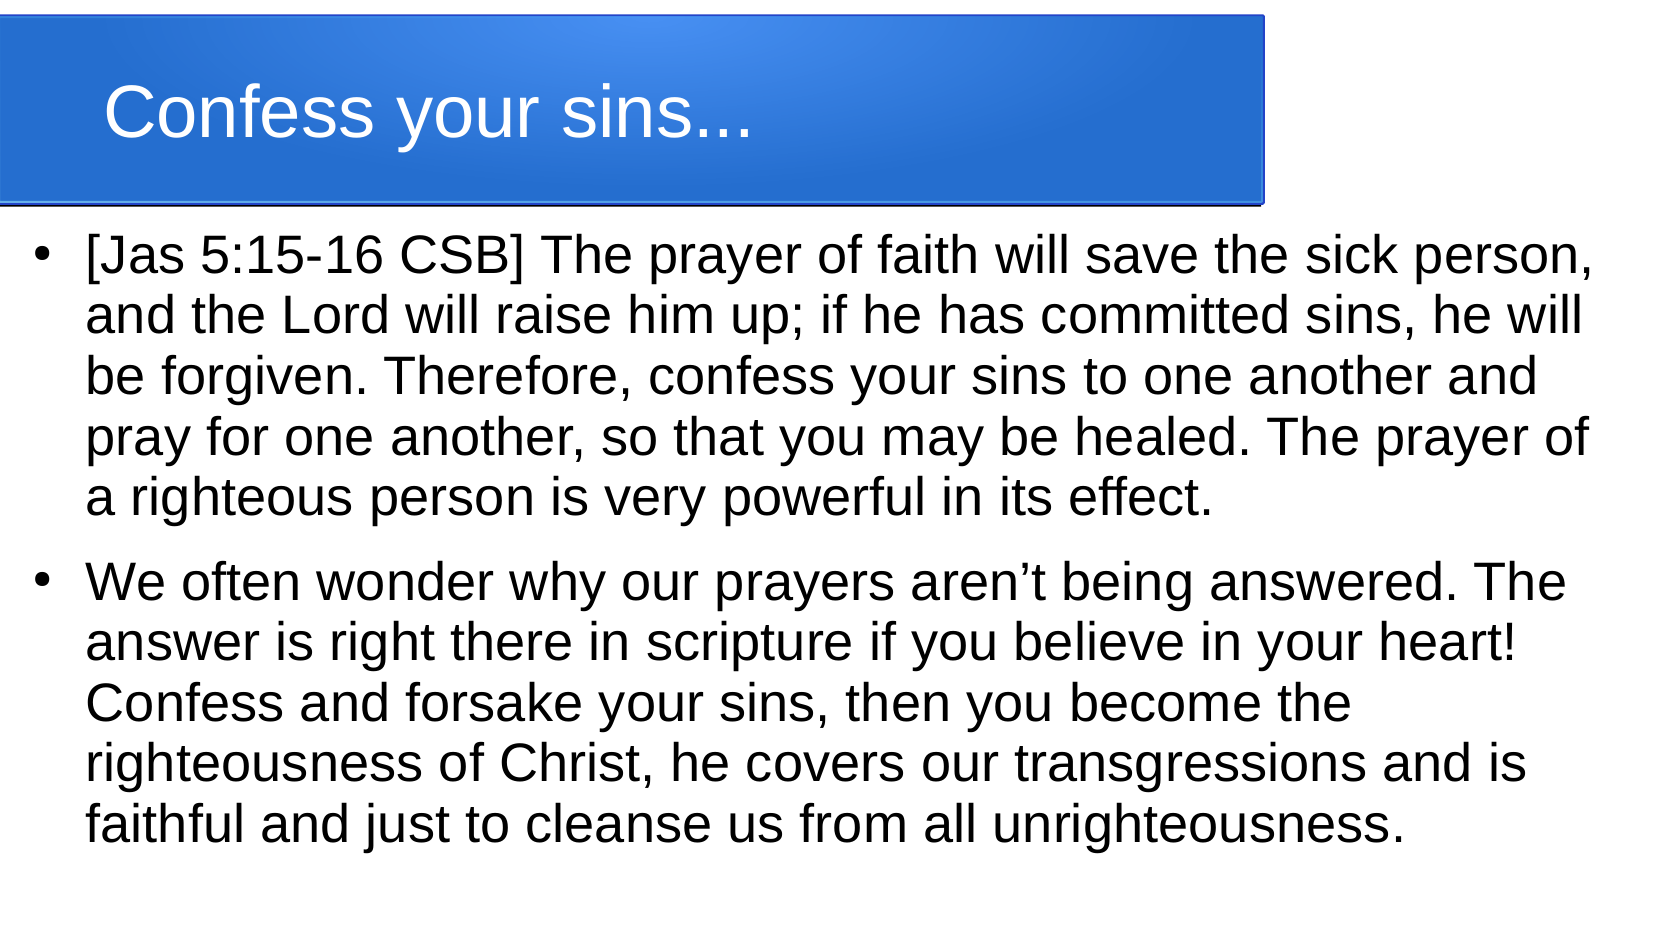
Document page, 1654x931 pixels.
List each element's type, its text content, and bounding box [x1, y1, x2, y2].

list [Jas 5:15-16 CSB] The prayer of faith will save the sick person, and the Lord will raise him up; if he has committed sins, he will be forgiven. Therefore, confess your sins to one another and pray for one another, so that you may be healed. The prayer of a righteous person is very powerful in its effect. We often wonder why our prayers aren’t being answered. The answer is right there in scripture if you believe in your heart! Confess and forsake your sins, then you become the righteousness of Christ, he covers our transgressions and is faithful and just to cleanse us from all unrighteousness. [15, 224, 1606, 901]
title Confess your sins... [82, 35, 1235, 189]
